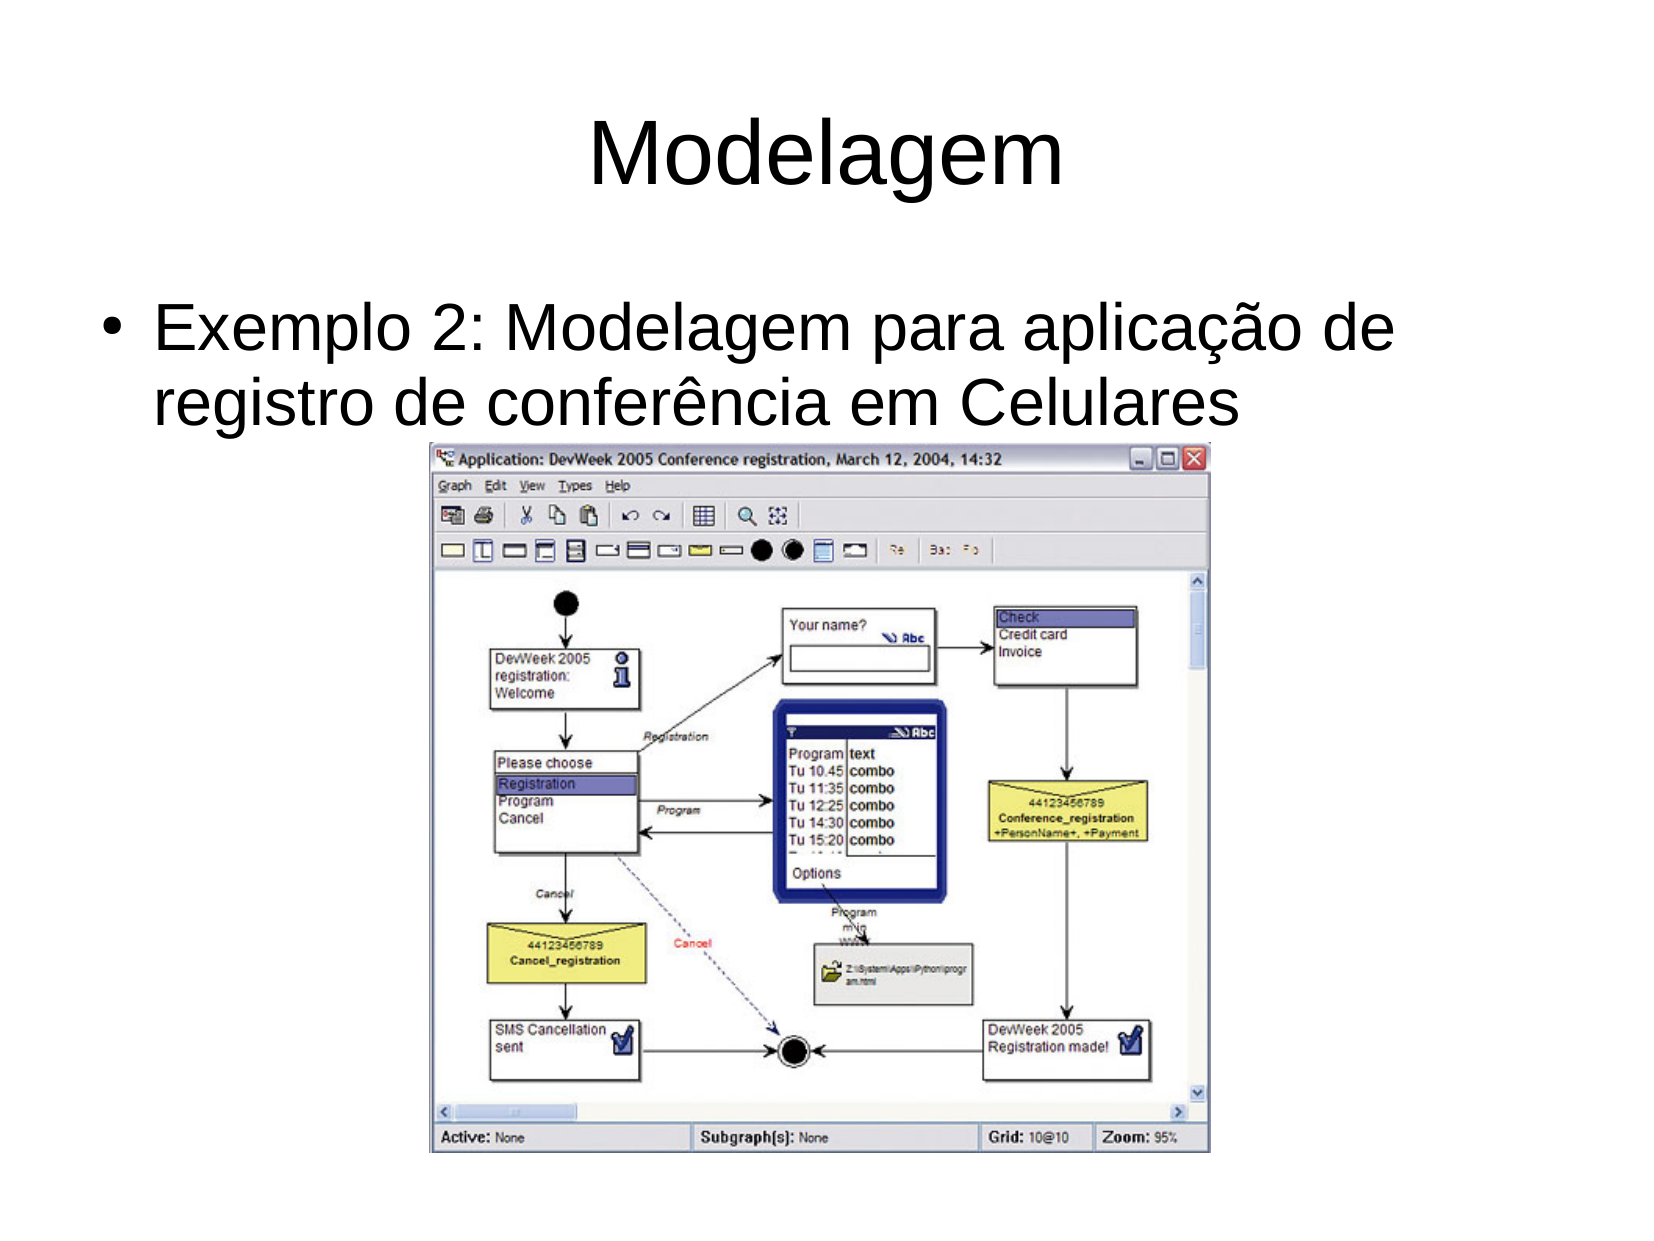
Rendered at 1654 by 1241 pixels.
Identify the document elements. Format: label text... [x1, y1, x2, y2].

picture [429, 442, 1211, 1153]
title Modelagem [82, 56, 1571, 250]
list Exemplo 2: Modelagem para aplicação de registro de conferência em Celulares [82, 290, 1571, 1094]
